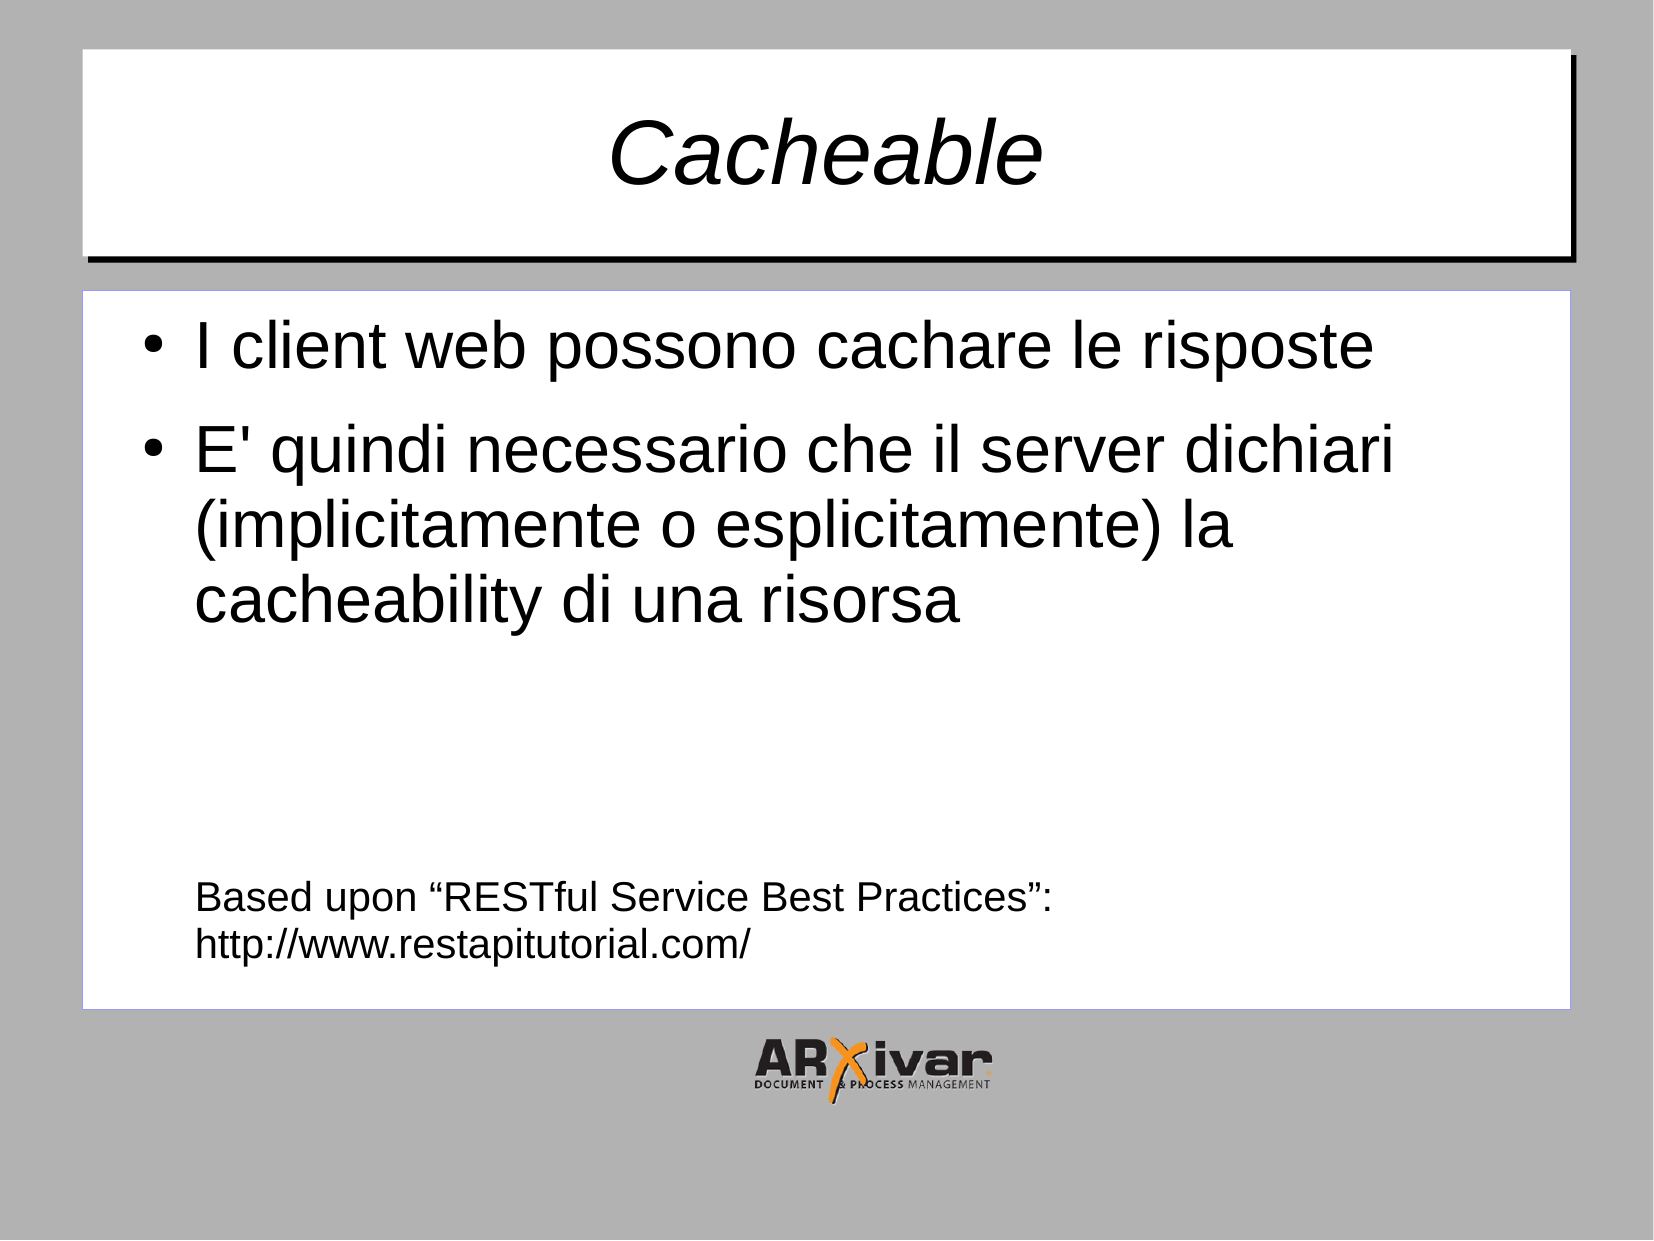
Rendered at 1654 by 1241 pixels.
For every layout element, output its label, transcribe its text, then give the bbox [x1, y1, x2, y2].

title Cacheable [82, 49, 1571, 257]
list I client web possono cachare le risposte E' quindi necessario che il server dichiari (implicitamente o esplicitamente) la cacheability di una risorsa Based upon “RESTful Service Best Practices”: http://www.restapitutorial.com/ [82, 290, 1571, 1010]
picture [755, 1031, 993, 1111]
